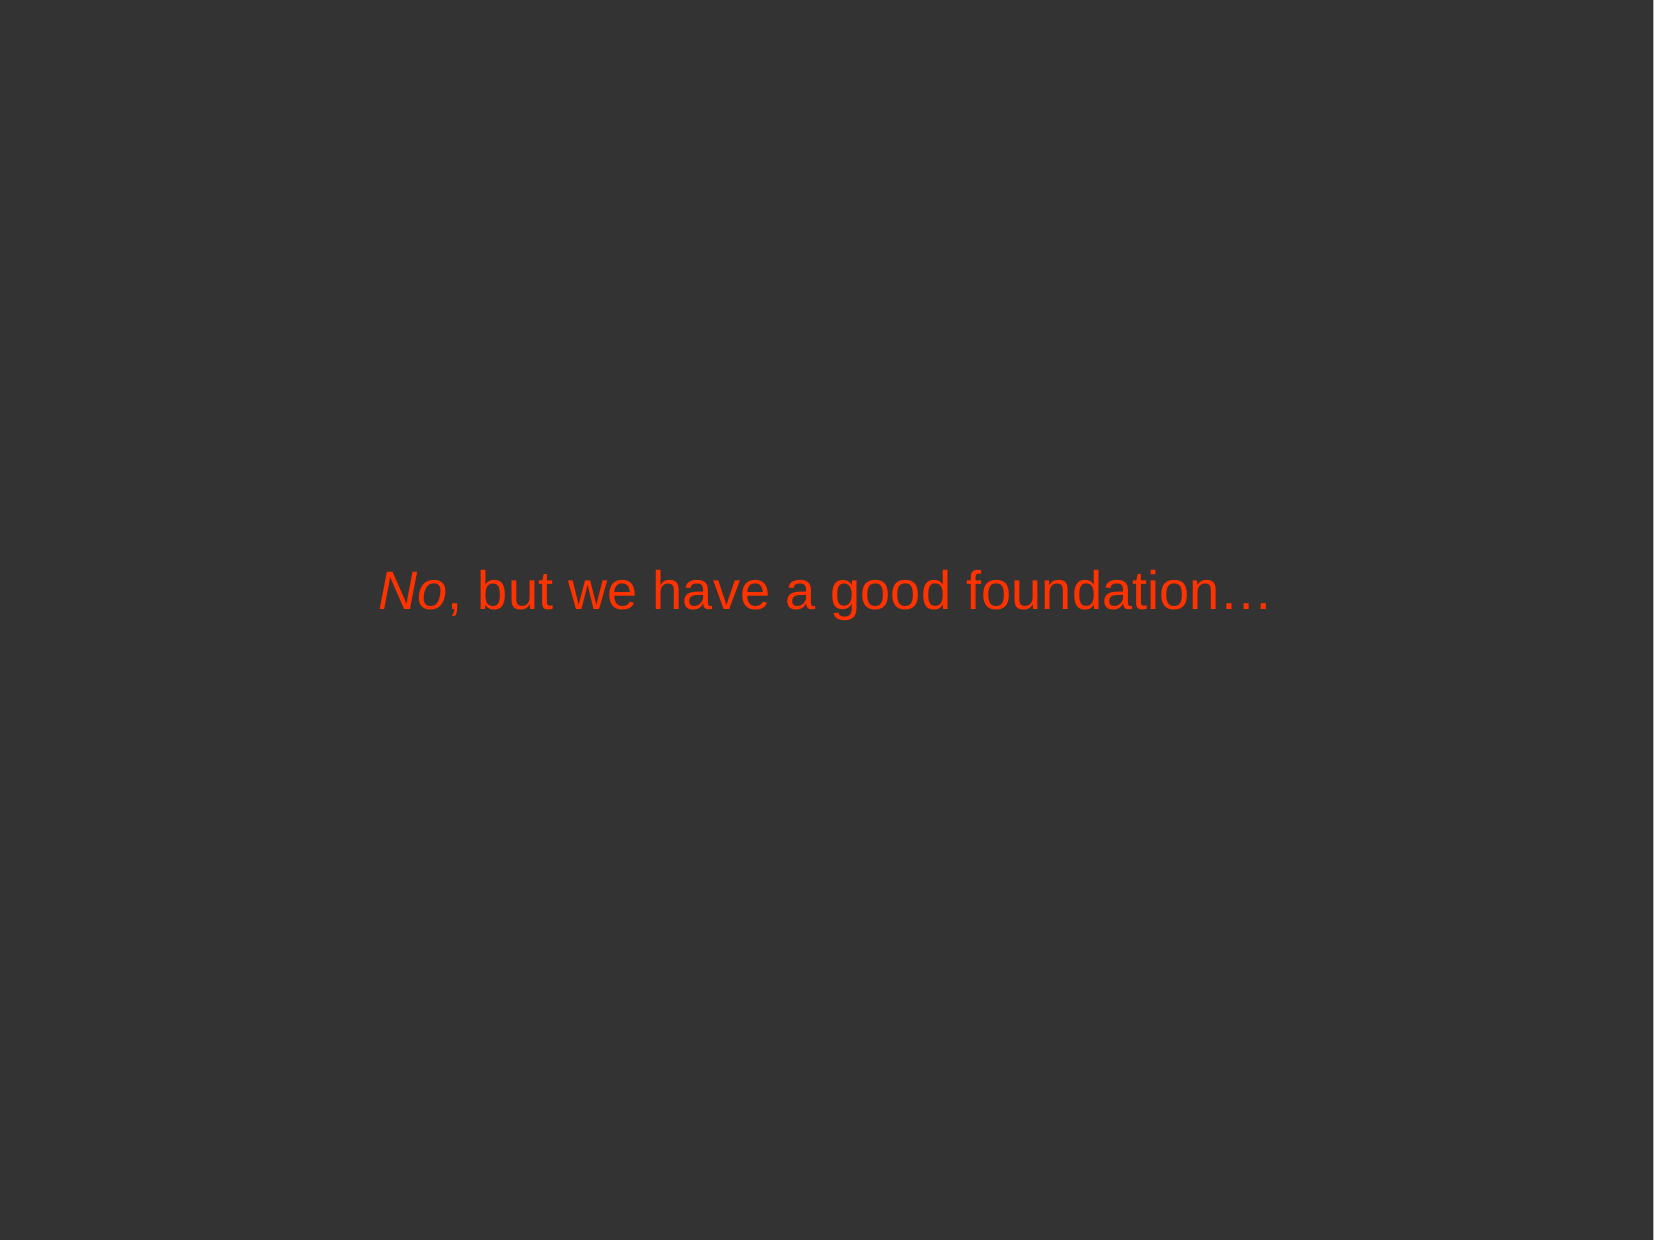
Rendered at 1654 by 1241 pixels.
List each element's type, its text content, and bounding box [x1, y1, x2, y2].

subtitle No, but we have a good foundation… [82, 271, 1571, 910]
